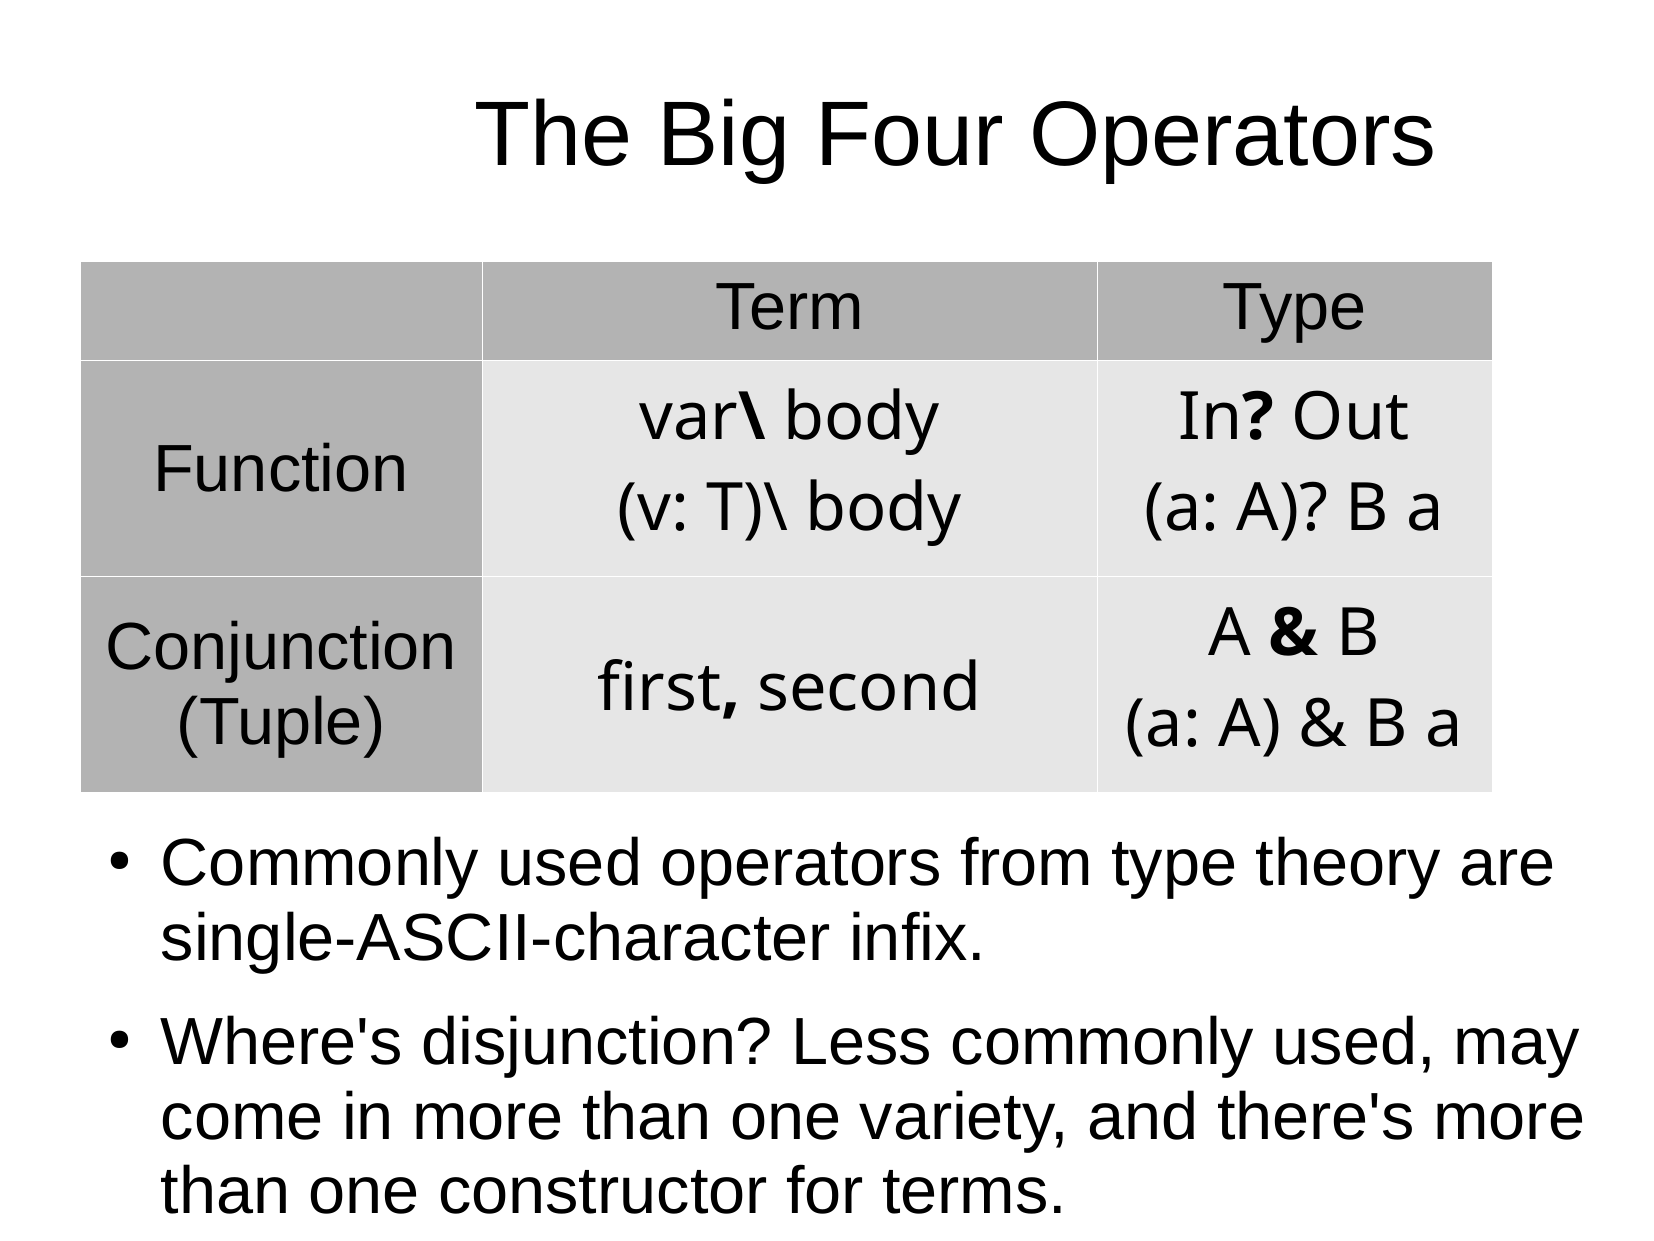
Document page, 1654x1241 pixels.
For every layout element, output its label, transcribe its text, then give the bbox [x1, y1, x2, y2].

table_cell Conjunction (Tuple) [81, 577, 482, 792]
table_cell A & B (a: A) & B a [1098, 577, 1492, 792]
table_cell Function [81, 361, 482, 576]
list Commonly used operators from type theory are single-ASCII-character infix. Where's disjunction? Less commonly used, may come in more than one variety, and there's more than one constructor for terms. [90, 825, 1591, 1229]
title The Big Four Operators [341, 30, 1571, 238]
table_cell first, second [483, 577, 1097, 792]
table_header [81, 262, 482, 360]
table_header Term [483, 262, 1097, 360]
table_cell In? Out (a: A)? B a [1098, 361, 1492, 576]
table_cell var\ body (v: T)\ body [483, 361, 1097, 576]
table_header Type [1098, 262, 1492, 360]
